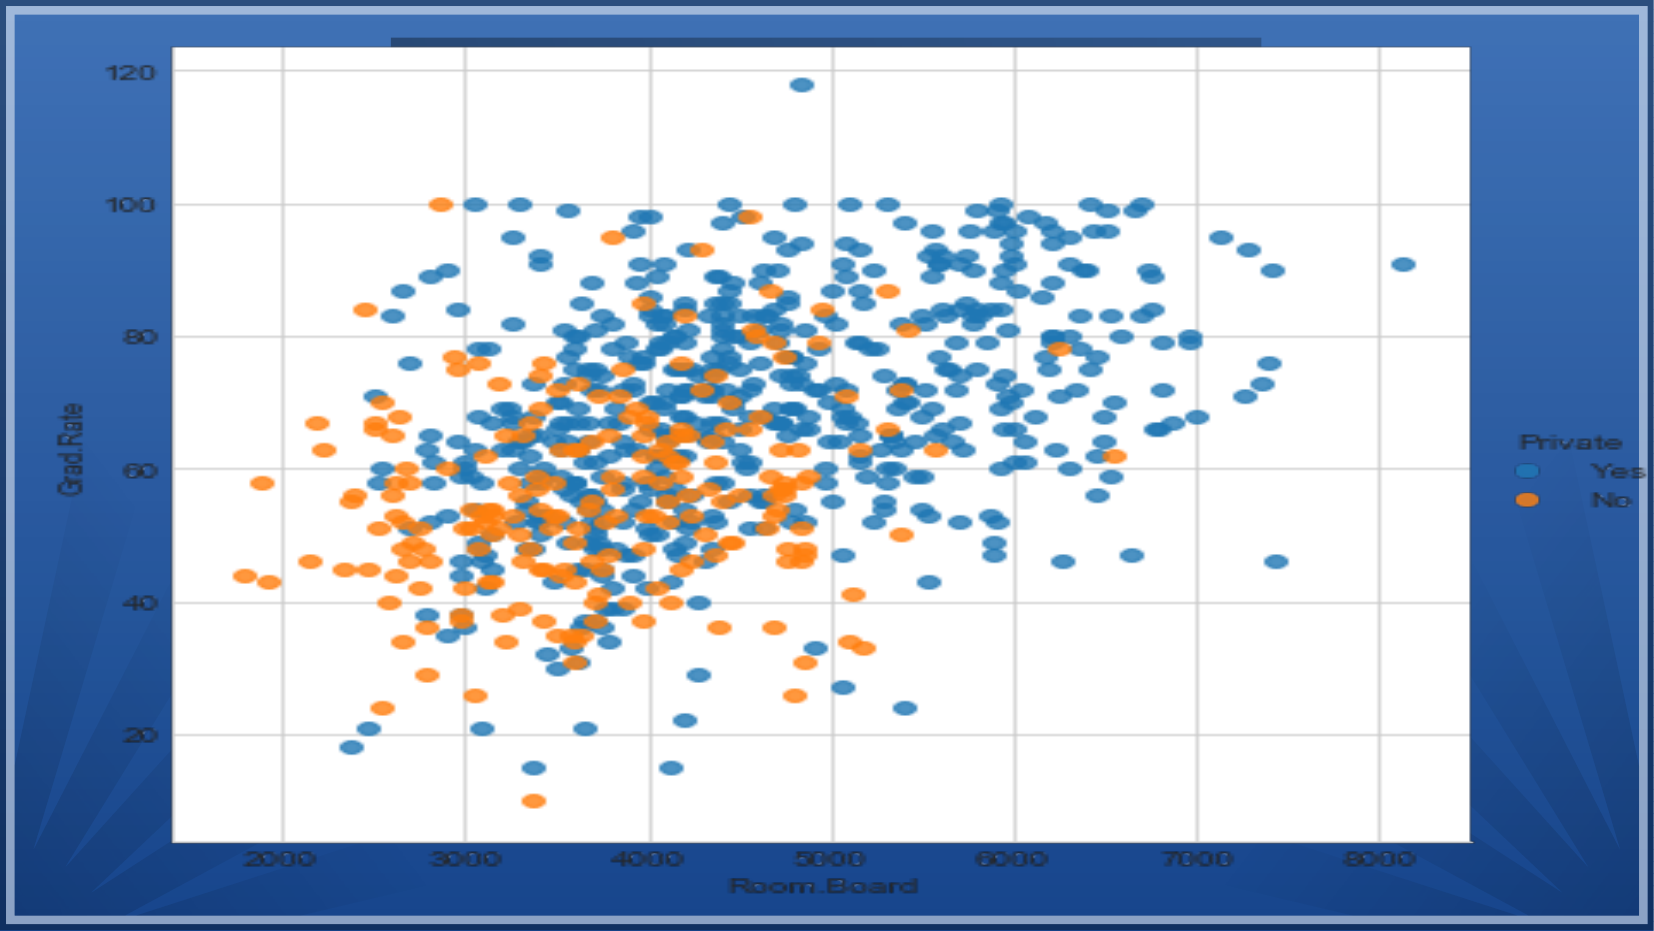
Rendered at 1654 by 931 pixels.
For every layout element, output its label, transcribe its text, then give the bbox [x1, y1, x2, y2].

list Scatterplot [82, 910, 1595, 931]
picture [35, 35, 1654, 910]
